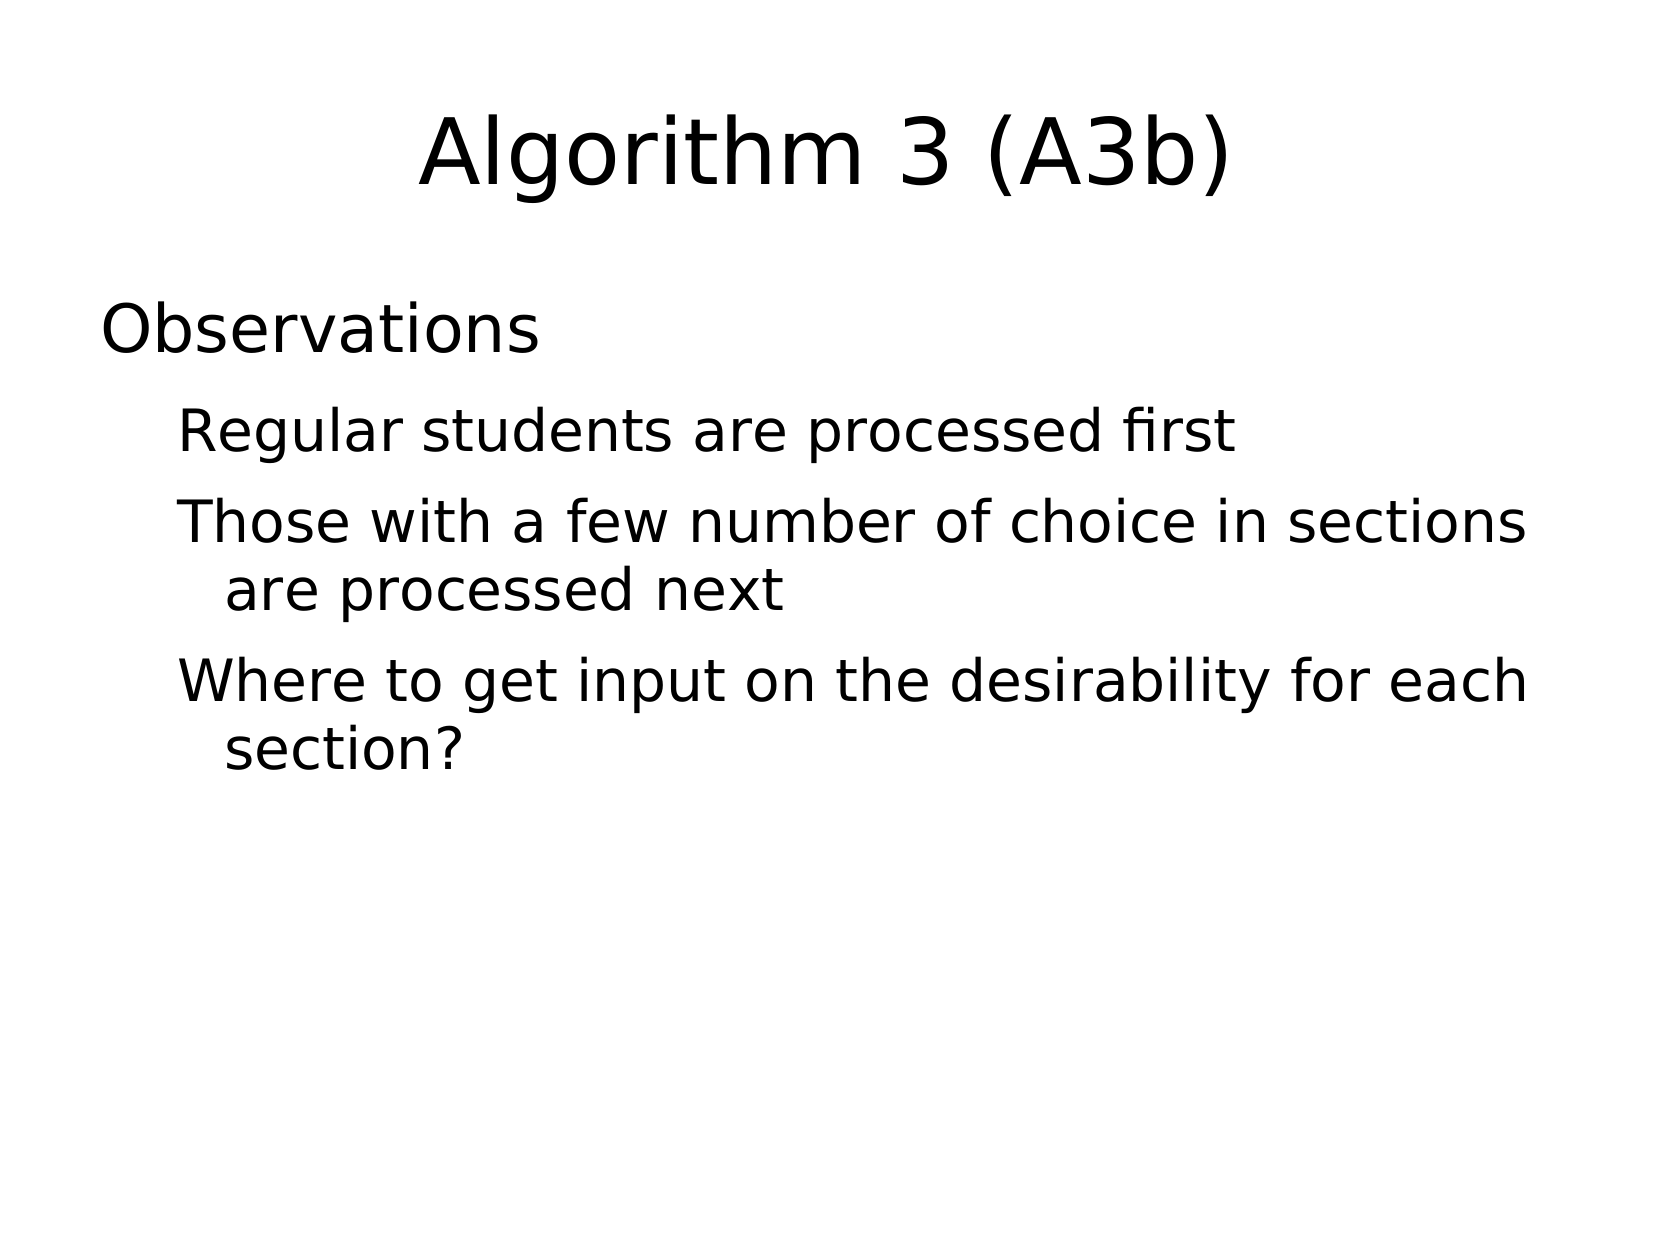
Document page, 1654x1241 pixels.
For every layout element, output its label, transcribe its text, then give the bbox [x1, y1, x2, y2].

title Algorithm 3 (A3b) [82, 56, 1571, 250]
list Observations Regular students are processed first Those with a few number of choice in sections are processed next Where to get input on the desirability for each section? [82, 290, 1571, 1094]
